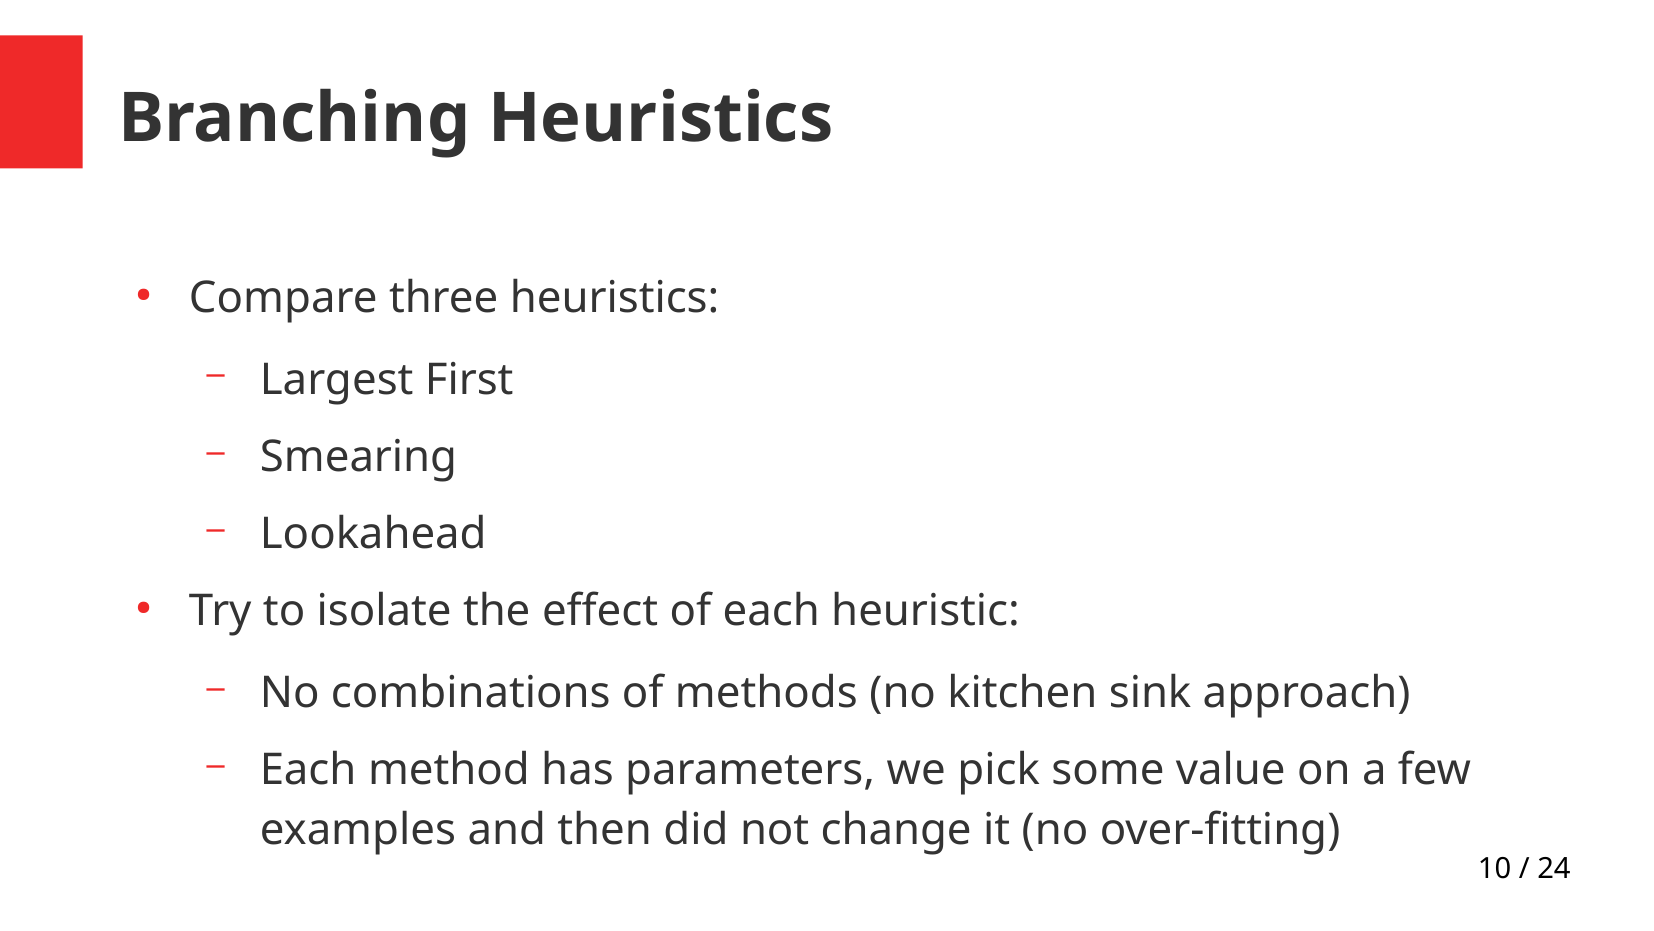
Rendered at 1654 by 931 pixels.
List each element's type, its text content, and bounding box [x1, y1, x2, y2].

title Branching Heuristics [118, 37, 1571, 193]
list Compare three heuristics: Largest First Smearing Lookahead Try to isolate the effect of each heuristic: No combinations of methods (no kitchen sink approach) Each method has parameters, we pick some value on a few examples and then did not change it (no over-fitting) [118, 265, 1536, 806]
